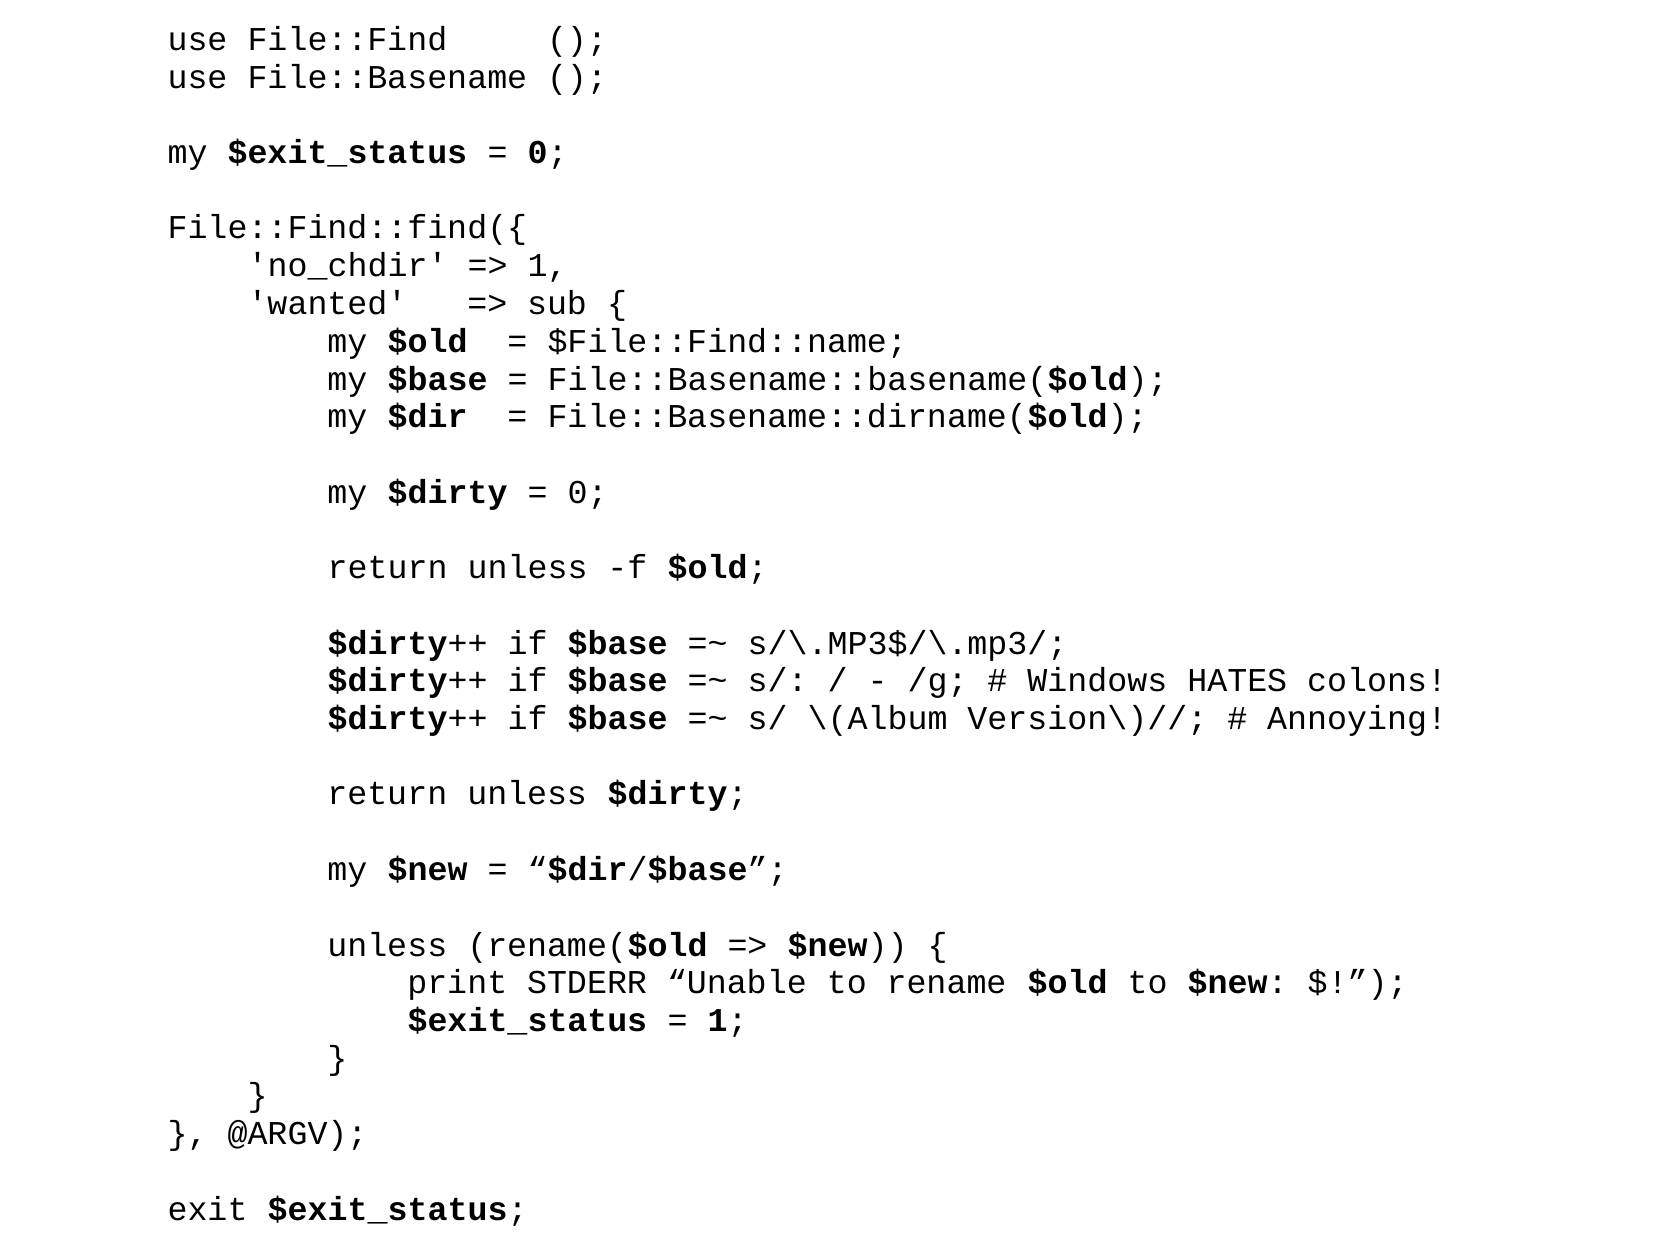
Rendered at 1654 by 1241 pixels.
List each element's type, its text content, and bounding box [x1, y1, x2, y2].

text_box use File::Find (); use File::Basename (); my $exit_status = 0; File::Find::find({ 'no_chdir' => 1, 'wanted' => sub { my $old = $File::Find::name; my $base = File::Basename::basename($old); my $dir = File::Basename::dirname($old); my $dirty = 0; return unless -f $old; $dirty++ if $base =~ s/\.MP3$/\.mp3/; $dirty++ if $base =~ s/: / - /g; # Windows HATES colons! $dirty++ if $base =~ s/ \(Album Version\)//; # Annoying! return unless $dirty; my $new = “$dir/$base”; unless (rename($old => $new)) { print STDERR “Unable to rename $old to $new: $!”); $exit_status = 1; } } }, @ARGV); exit $exit_status; [152, 15, 1463, 1238]
